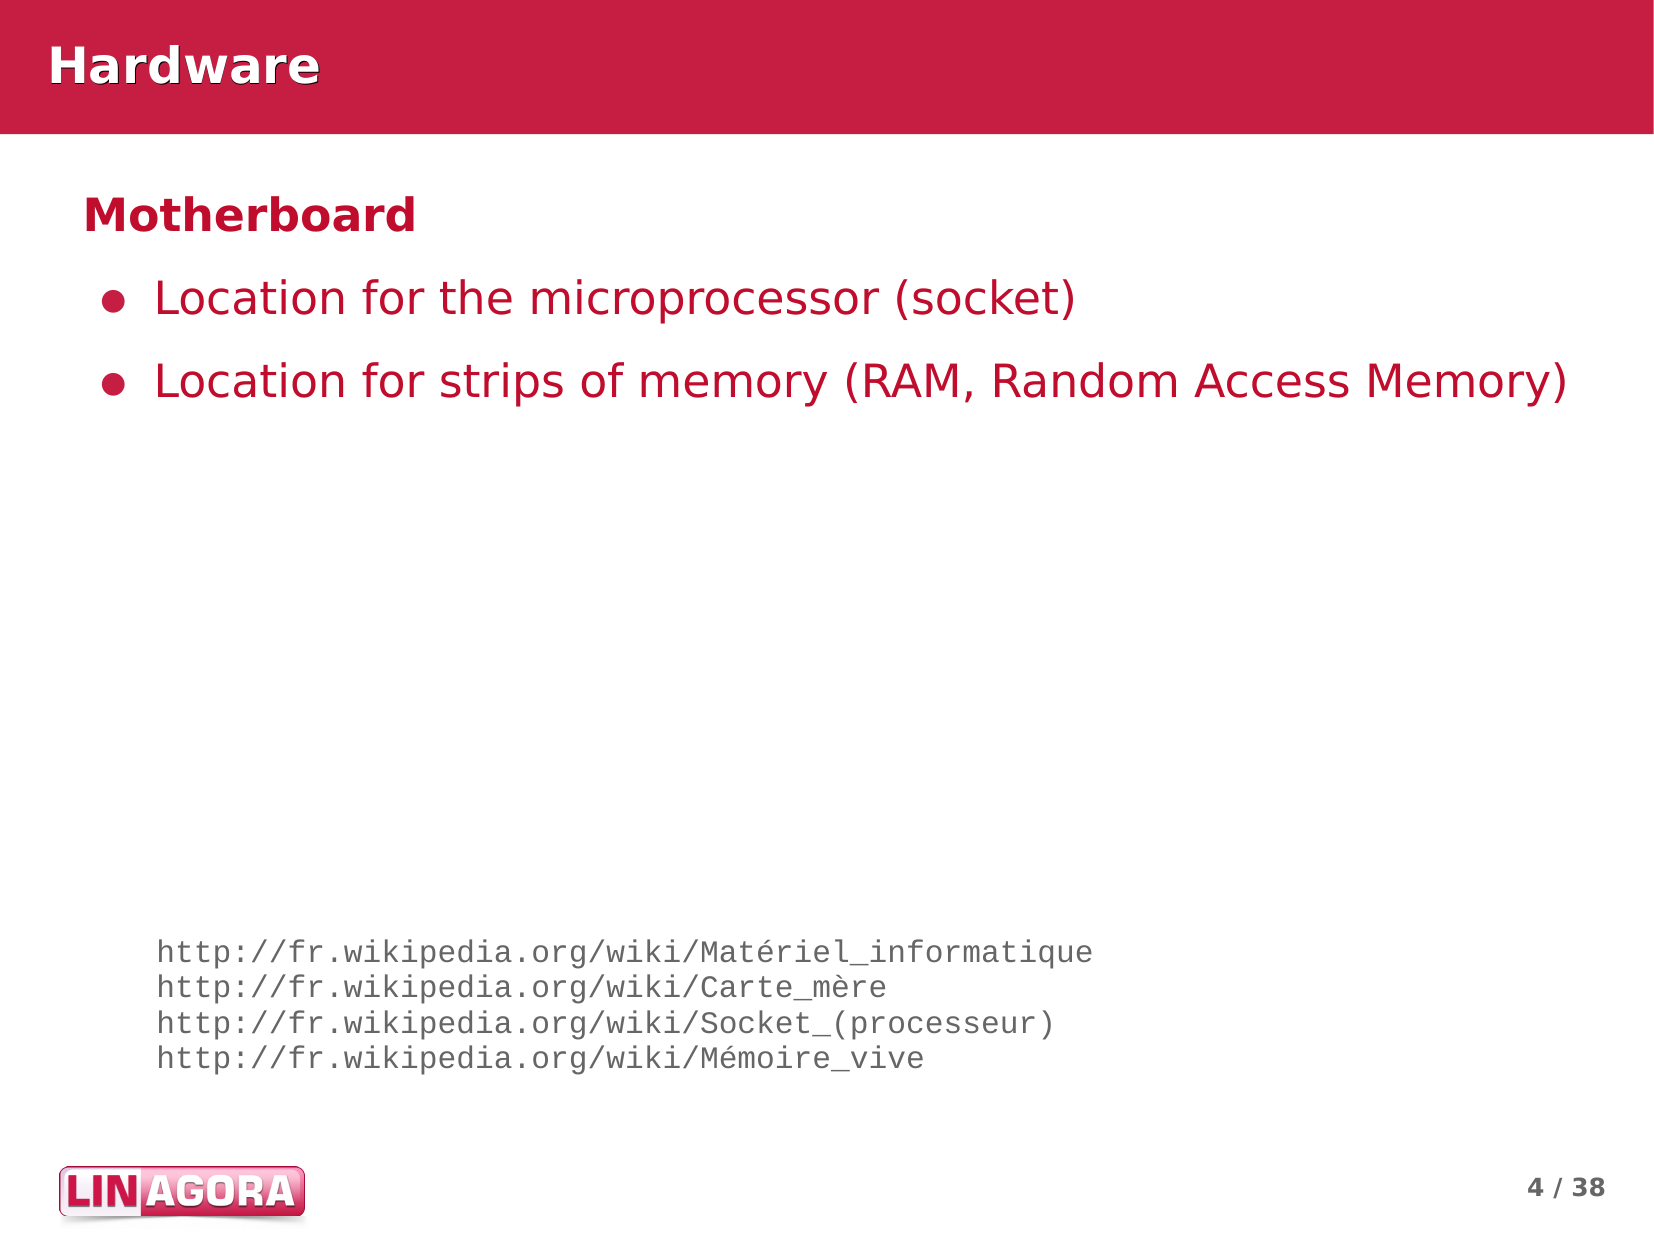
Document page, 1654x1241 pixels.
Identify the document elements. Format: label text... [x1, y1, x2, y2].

title Hardware [47, 7, 1624, 126]
text_box http://fr.wikipedia.org/wiki/Matériel_informatique http://fr.wikipedia.org/wiki/Carte_mère http://fr.wikipedia.org/wiki/Socket_(processeur) http://fr.wikipedia.org/wiki/Mémoire_vive [141, 928, 1512, 1087]
picture [59, 1166, 308, 1229]
list Motherboard Location for the microprocessor (socket) Location for strips of memory (RAM, Random Access Memory) [82, 188, 1571, 1134]
